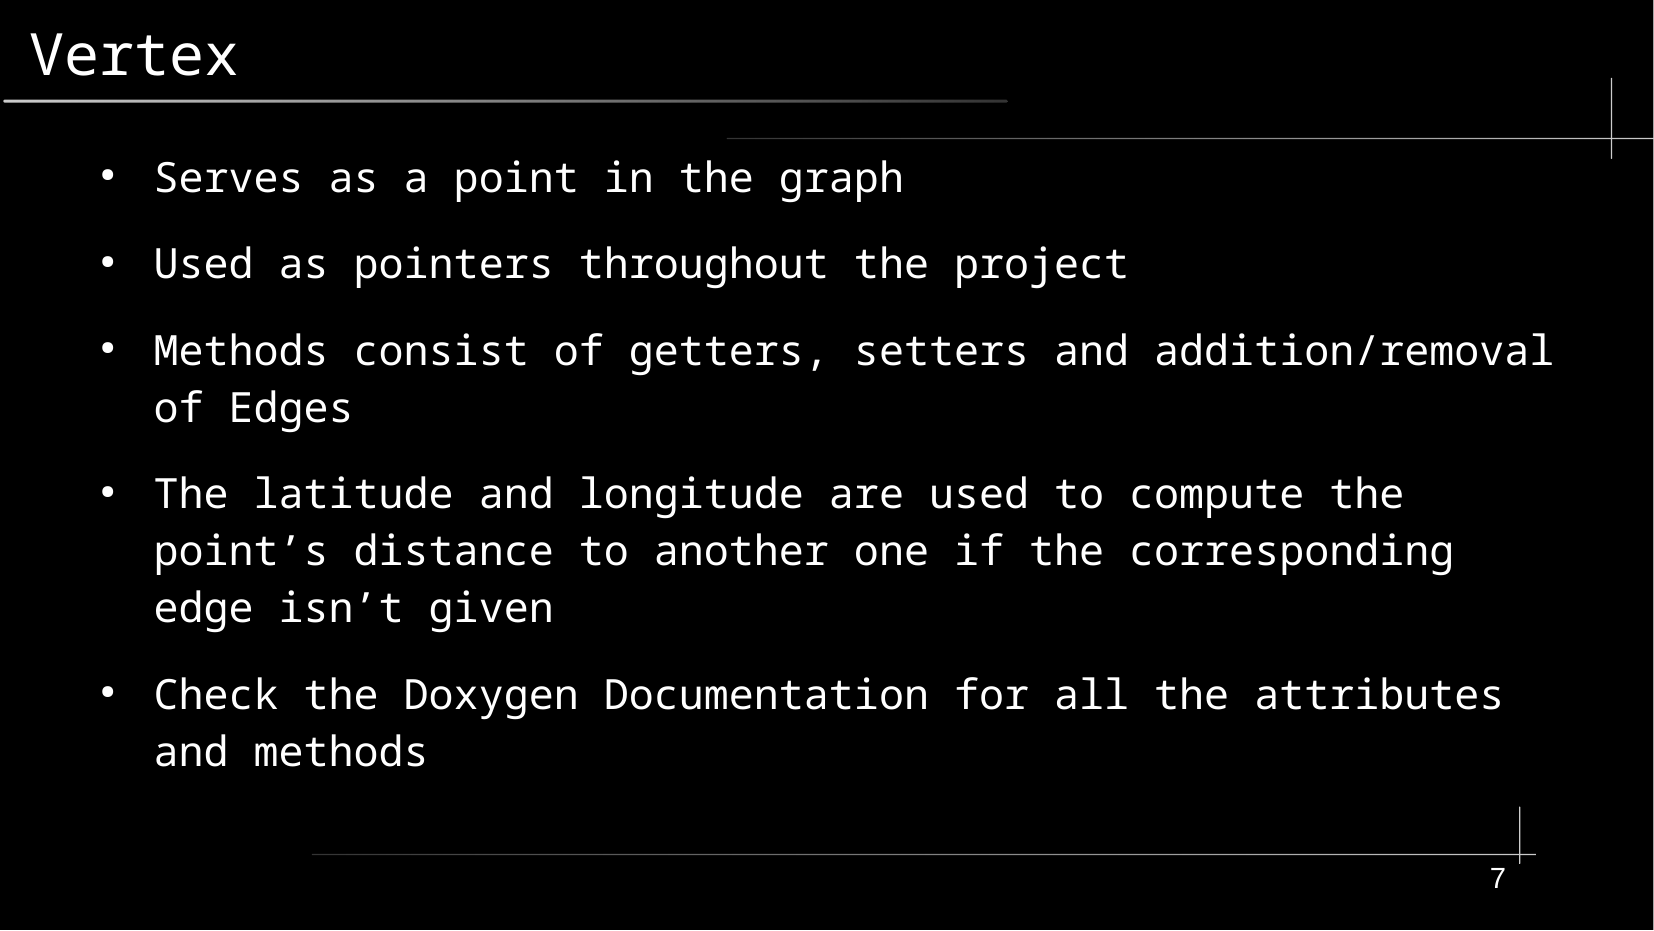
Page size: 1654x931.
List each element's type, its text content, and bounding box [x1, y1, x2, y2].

title Vertex [29, 0, 1595, 107]
list Serves as a point in the graph Used as pointers throughout the project Methods consist of getters, setters and addition/removal of Edges The latitude and longitude are used to compute the point’s distance to another one if the corresponding edge isn’t given Check the Doxygen Documentation for all the attributes and methods [82, 147, 1565, 827]
